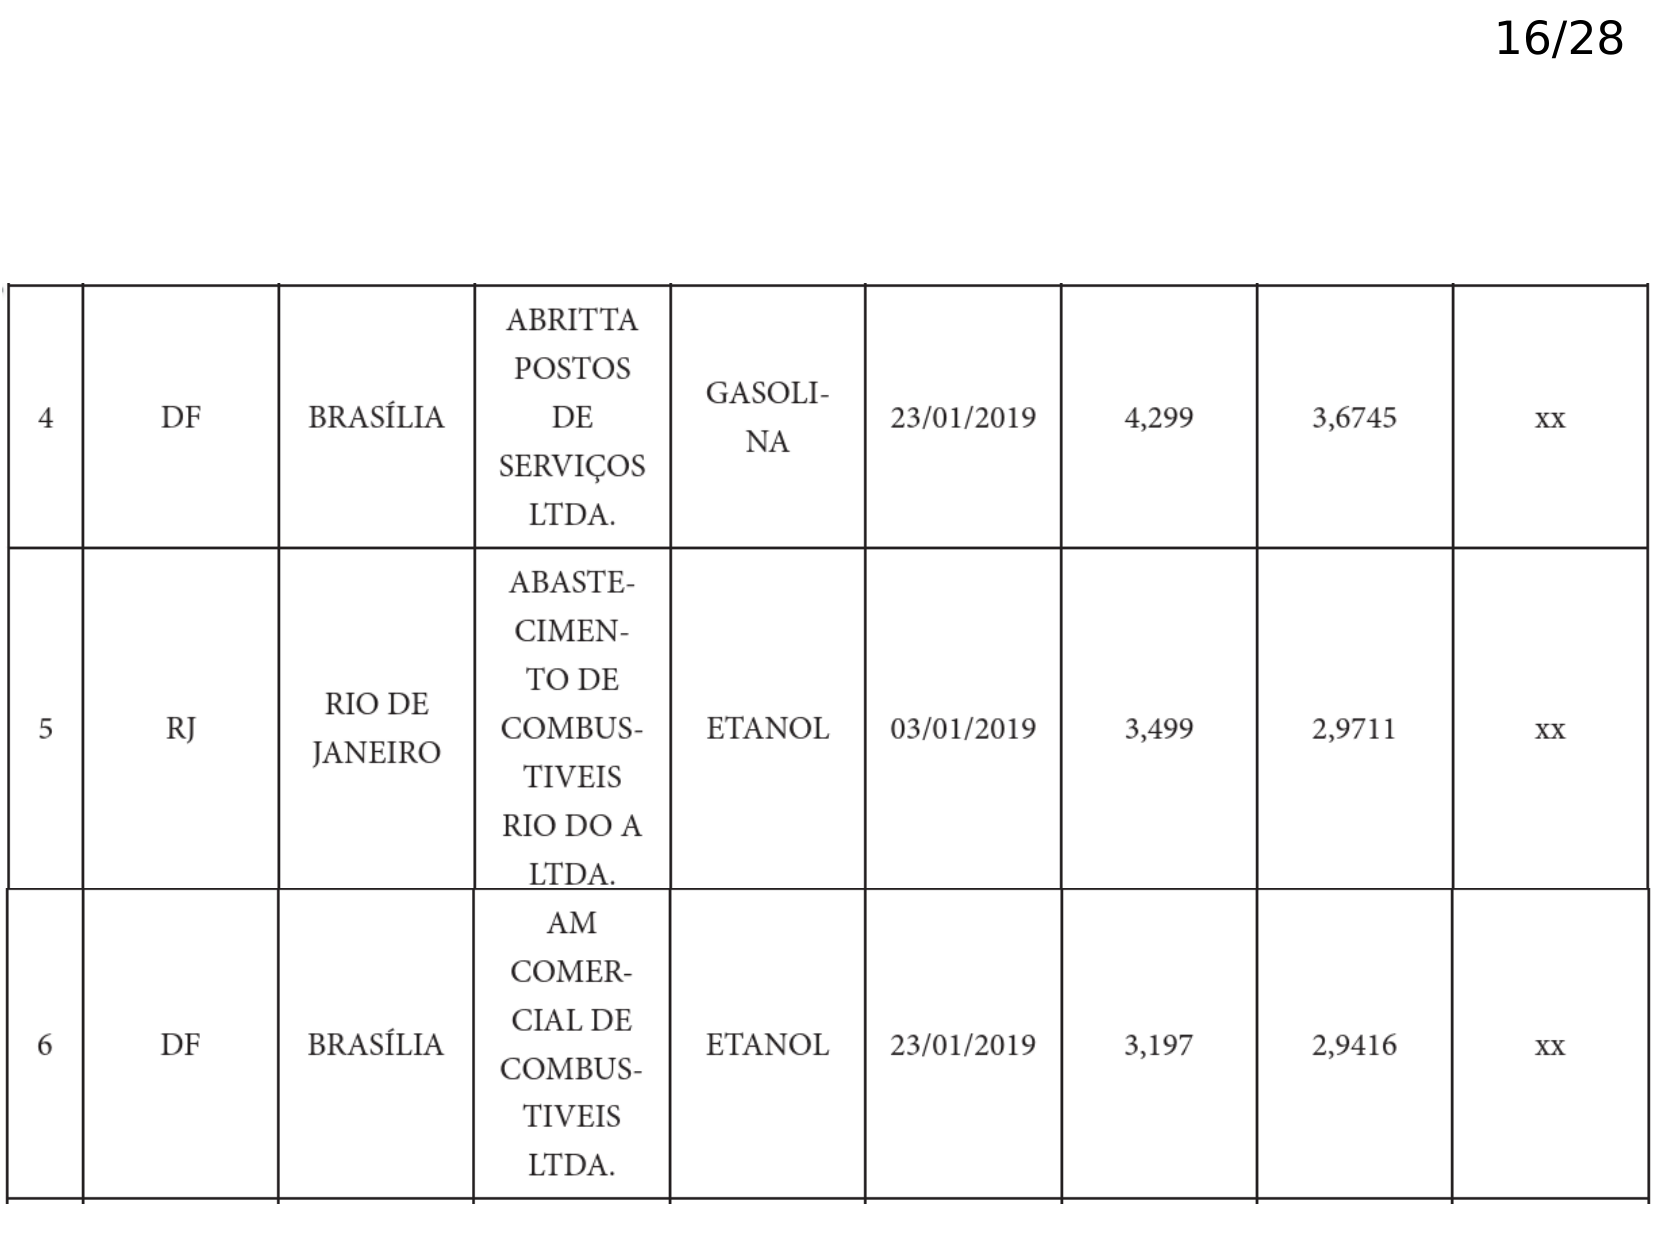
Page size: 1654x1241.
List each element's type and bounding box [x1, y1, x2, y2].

picture [2, 283, 1654, 1204]
